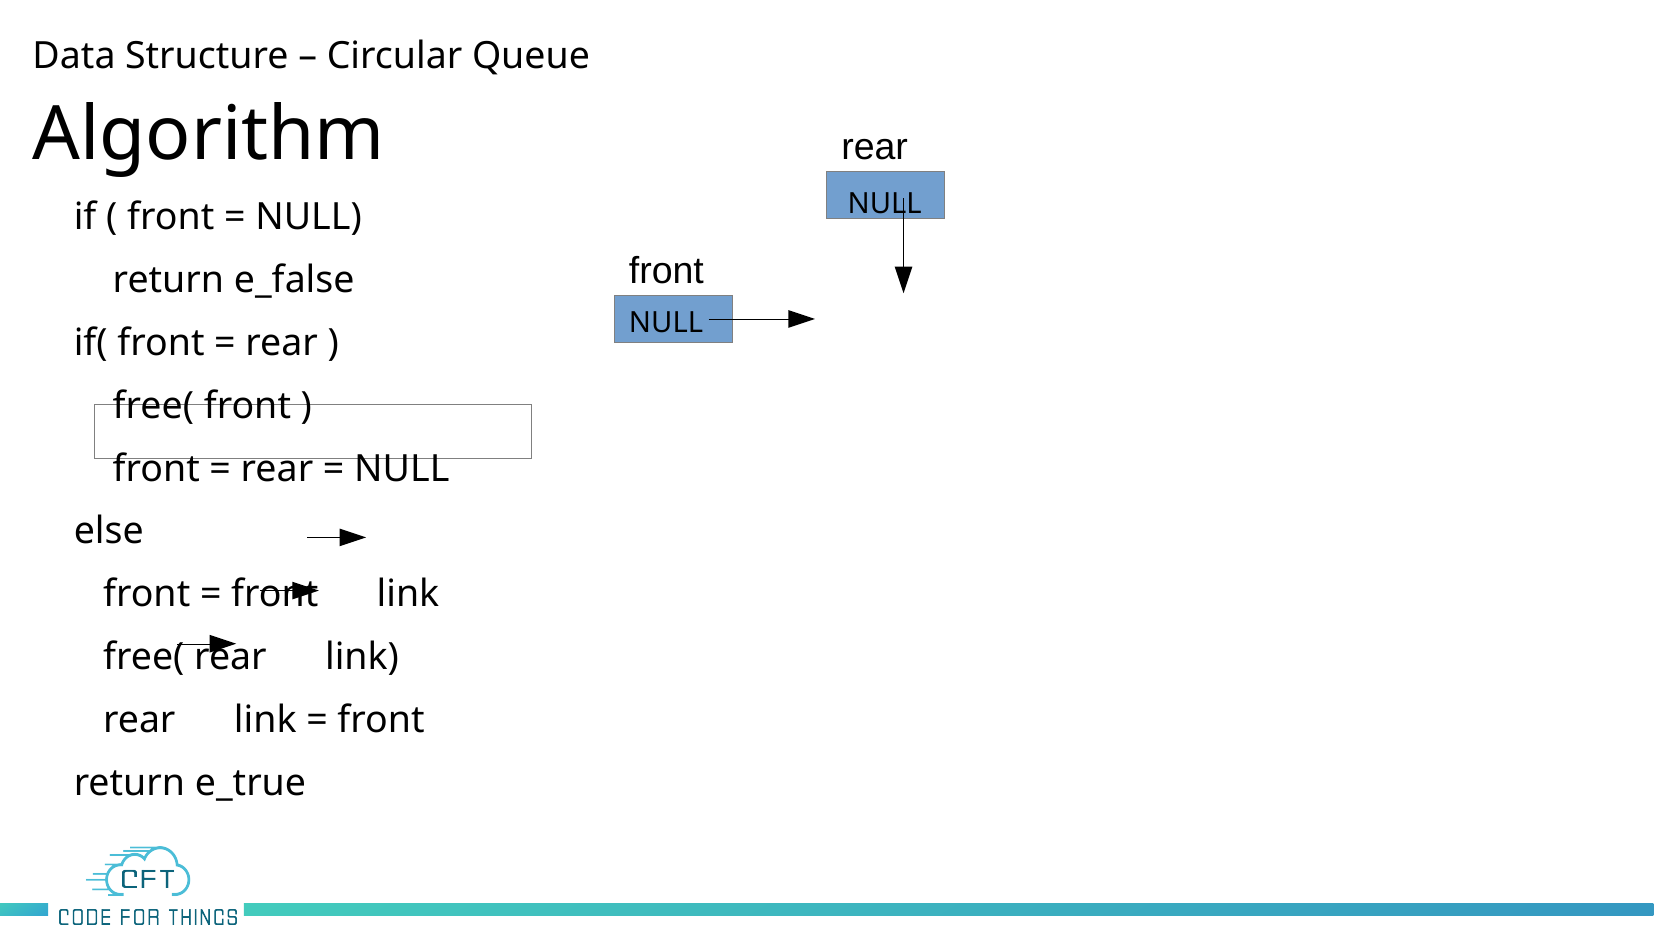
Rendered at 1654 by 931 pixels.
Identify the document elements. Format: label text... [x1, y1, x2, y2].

text_box if ( front = NULL) return e_false if( front = rear ) free( front ) front = rear = NULL else front = front link free( rear link) rear link = front return e_true [0, 182, 727, 851]
text_box rear [826, 118, 942, 175]
text_box NULL [614, 293, 733, 343]
picture [59, 851, 237, 925]
title Data Structure – Circular Queue Algorithm [32, 11, 1524, 199]
text_box front [614, 242, 730, 293]
text_box [826, 175, 832, 219]
text_box NULL [832, 175, 951, 225]
